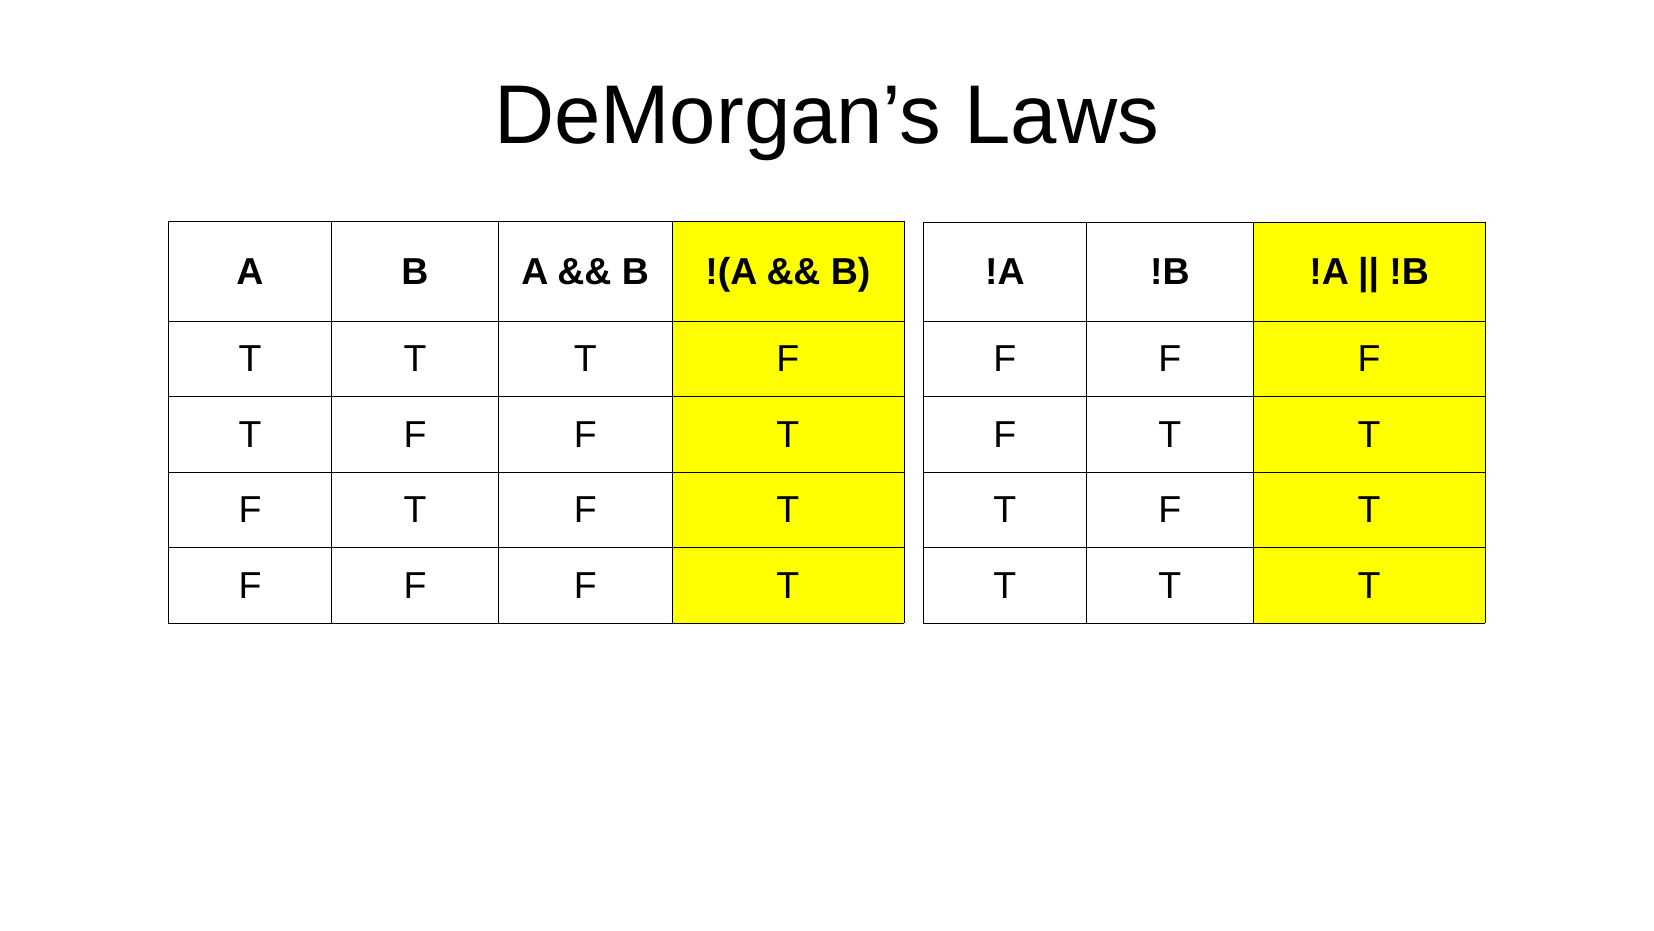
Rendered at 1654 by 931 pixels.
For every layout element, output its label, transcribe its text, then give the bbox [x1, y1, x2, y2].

table_cell F [499, 548, 672, 623]
table_cell T [499, 322, 672, 396]
table_cell T [673, 548, 904, 623]
table_header B [332, 222, 498, 321]
table_cell T [673, 397, 904, 472]
table_cell F [332, 548, 498, 623]
table_header !(A && B) [673, 222, 904, 321]
table_header !A [924, 223, 1086, 321]
table_cell T [169, 397, 331, 472]
table_cell F [924, 397, 1086, 472]
table_cell T [924, 548, 1086, 623]
table_cell F [169, 548, 331, 623]
table_cell T [1254, 397, 1485, 472]
table_cell T [1087, 397, 1253, 472]
table_cell F [1087, 473, 1253, 547]
table_cell T [924, 473, 1086, 547]
table_header !A || !B [1254, 223, 1485, 321]
table_header A && B [499, 222, 672, 321]
table_header !B [1087, 223, 1253, 321]
table_cell T [332, 322, 498, 396]
table_cell T [169, 322, 331, 396]
table_cell F [499, 397, 672, 472]
title DeMorgan’s Laws [82, 37, 1571, 193]
table_cell T [1087, 548, 1253, 623]
table_cell F [499, 473, 672, 547]
table_cell F [1254, 322, 1485, 396]
table_cell F [169, 473, 331, 547]
table_cell F [924, 322, 1086, 396]
table_cell T [673, 473, 904, 547]
table_cell F [1087, 322, 1253, 396]
table_cell T [1254, 473, 1485, 547]
table_cell T [332, 473, 498, 547]
table_cell F [673, 322, 904, 396]
table_header A [169, 222, 331, 321]
table_cell T [1254, 548, 1485, 623]
table_cell F [332, 397, 498, 472]
